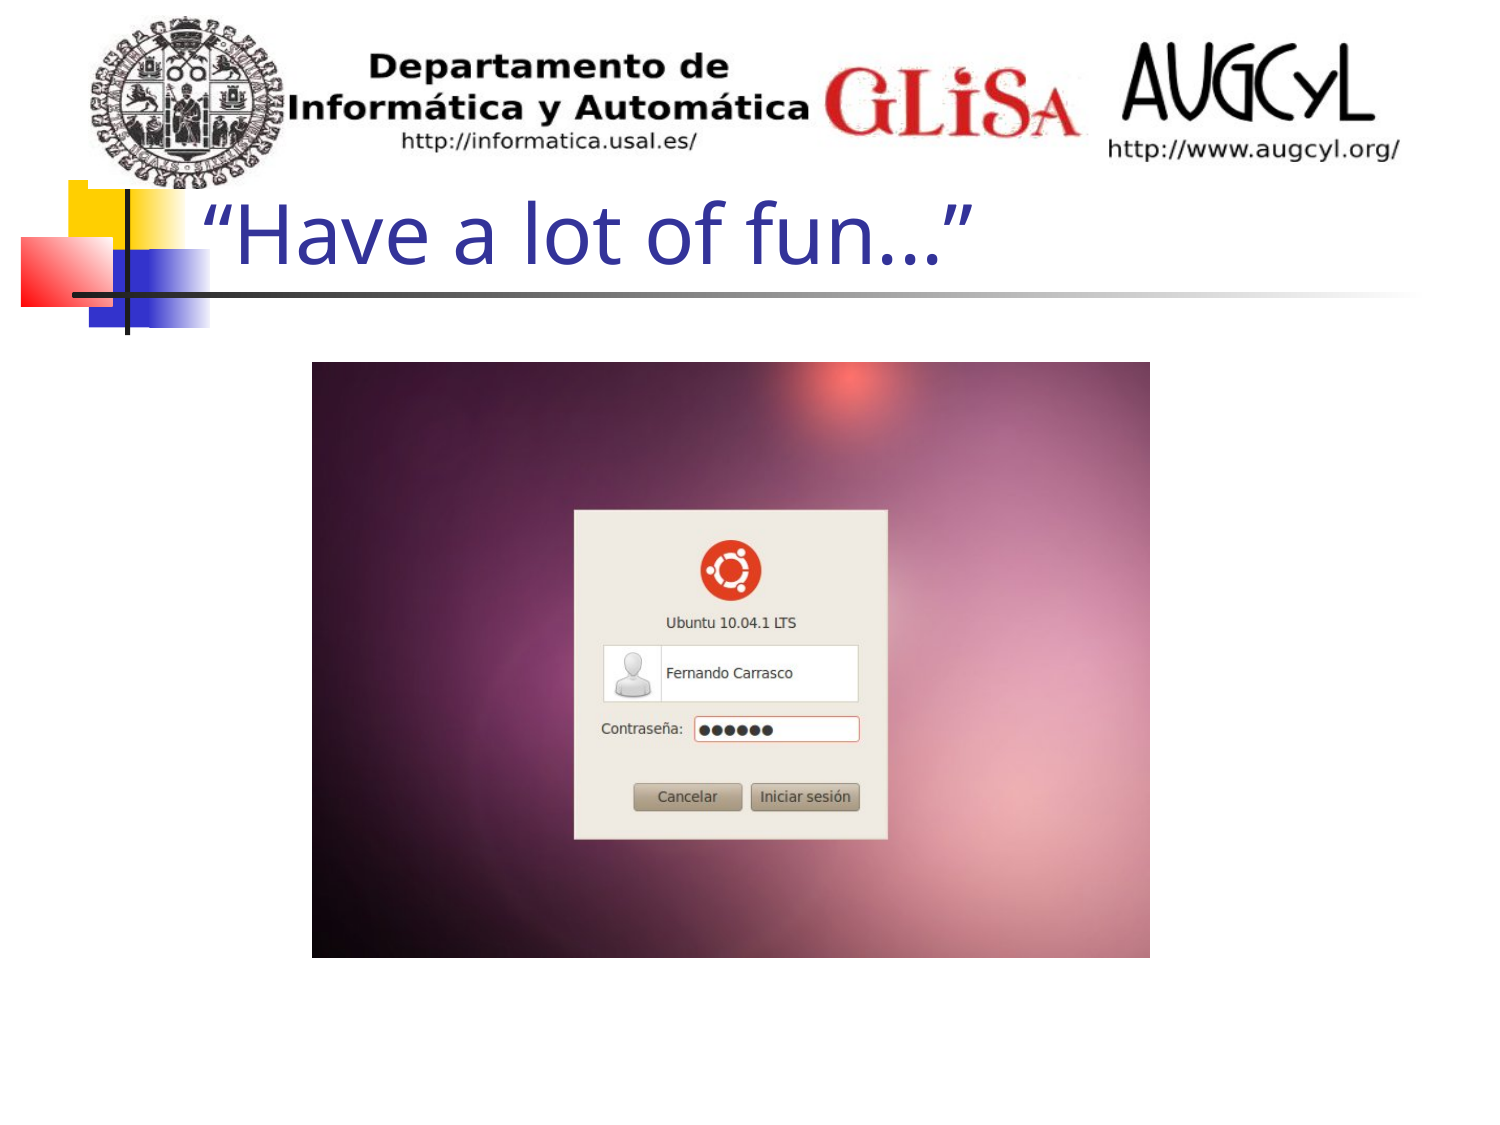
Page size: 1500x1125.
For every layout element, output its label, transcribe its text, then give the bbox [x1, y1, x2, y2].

title “Have a lot of fun...” [188, 101, 1468, 289]
picture [88, 15, 1422, 189]
picture [312, 362, 1150, 958]
